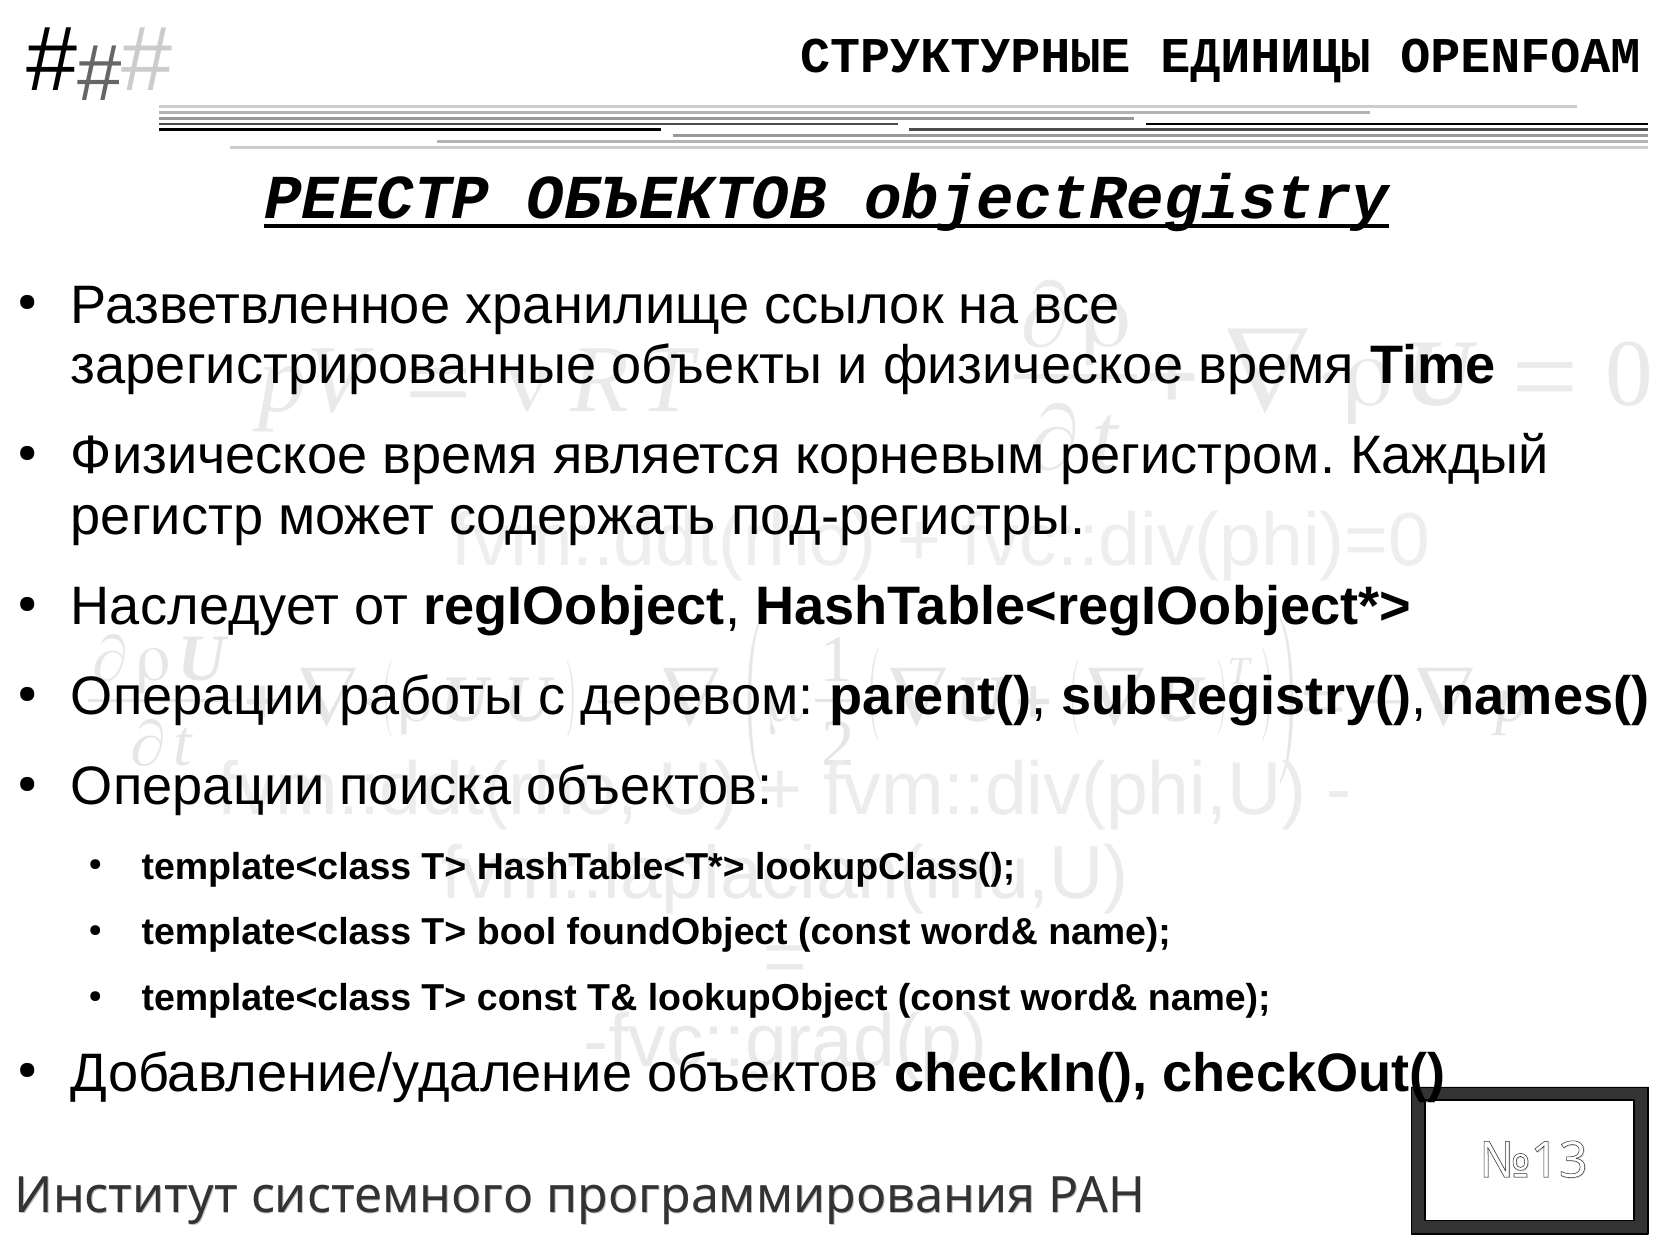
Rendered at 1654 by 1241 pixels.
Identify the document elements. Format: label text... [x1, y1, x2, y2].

list Разветвленное хранилище ссылок на все зарегистрированные объекты и физическое время Time Физическое время является корневым регистром. Каждый регистр может содержать под-регистры. Наследует от regIOobject, HashTable<regIOobject*> Операции работы с деревом: parent(), subRegistry(), names() Операции поиска объектов: template<class T> HashTable<T*> lookupClass(); template<class T> bool foundObject (const word& name); template<class T> const T& lookupObject (const word& name); Добавление/удаление объектов checkIn(), checkOut() [0, 274, 1654, 1103]
title РЕЕСТР ОБЪЕКТОВ objectRegistry [0, 147, 1654, 257]
